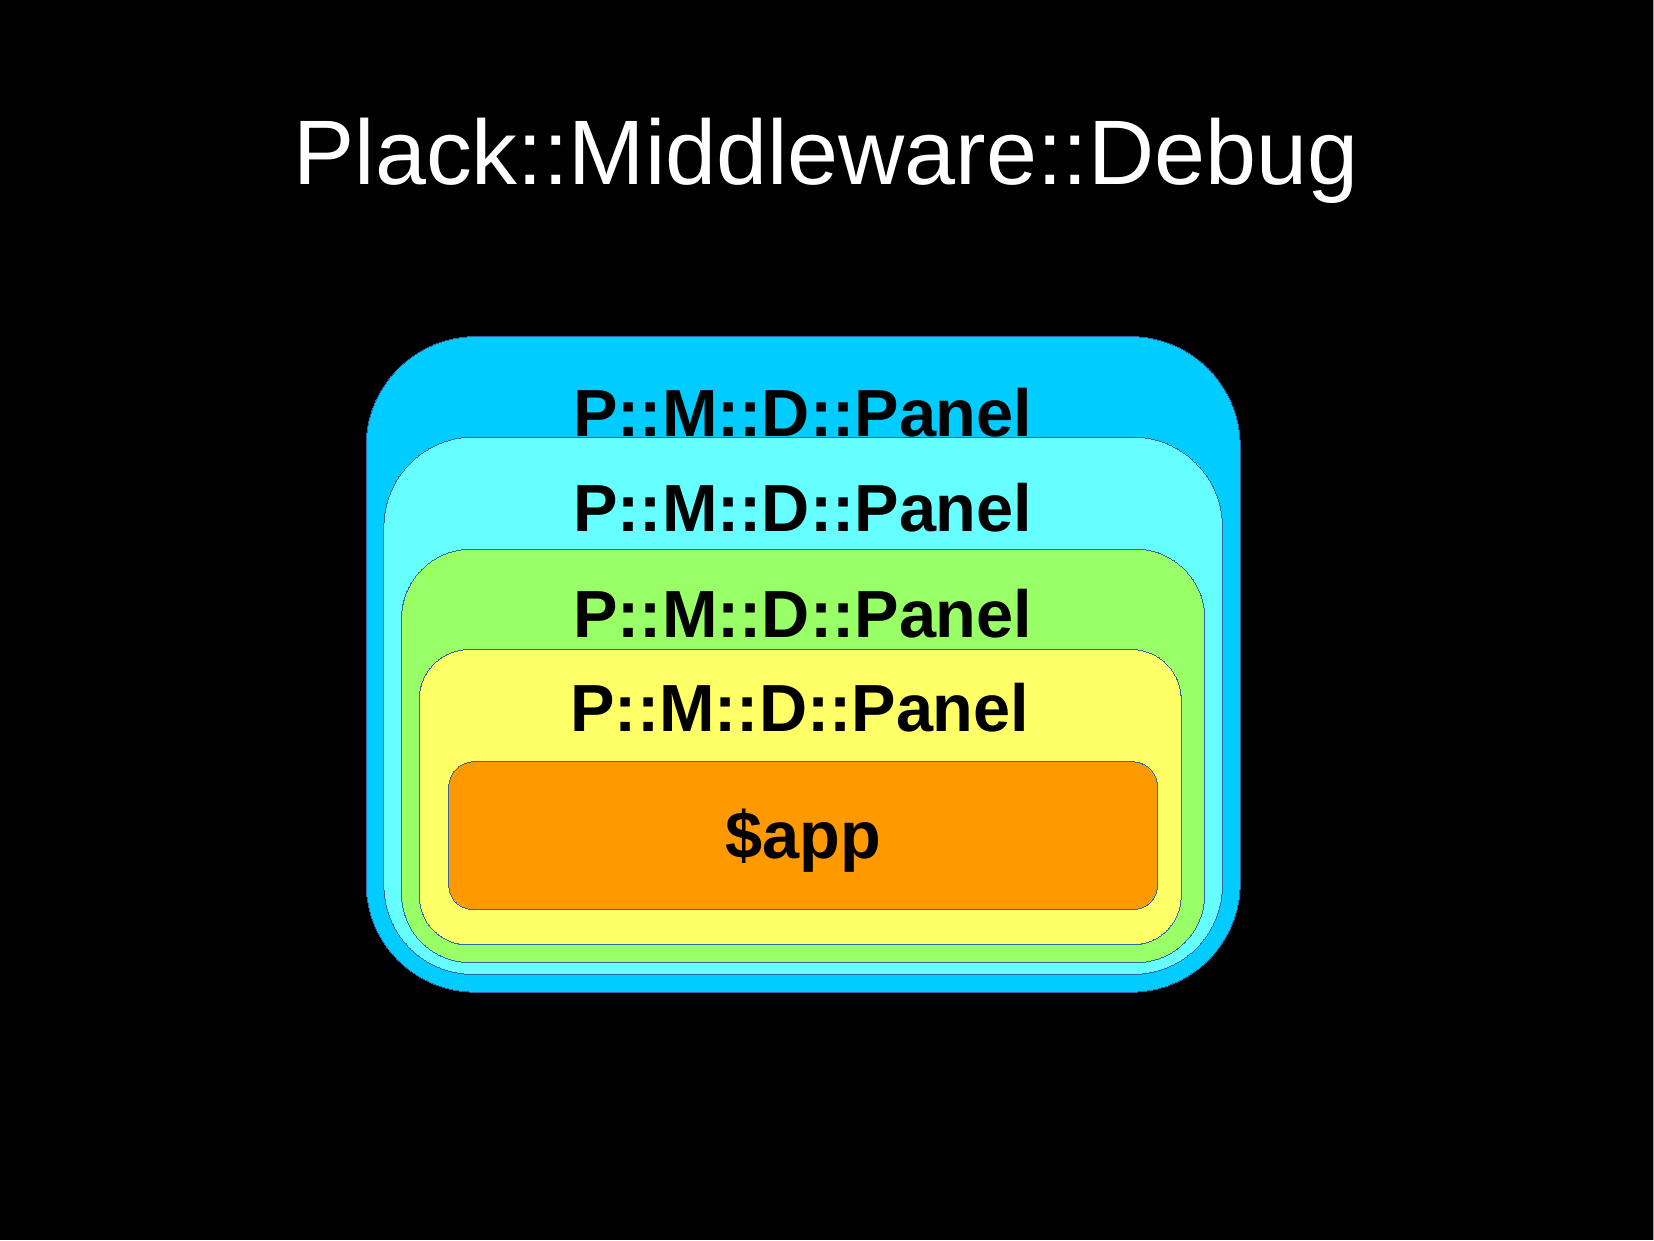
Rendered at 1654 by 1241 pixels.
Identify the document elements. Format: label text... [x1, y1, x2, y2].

text_box P::M::D::Panel [366, 336, 1241, 993]
text_box P::M::D::Panel [401, 549, 1205, 963]
title Plack::Middleware::Debug [82, 49, 1571, 257]
text_box $app [448, 761, 1158, 910]
text_box P::M::D::Panel [419, 649, 1182, 945]
text_box P::M::D::Panel [383, 437, 1223, 975]
